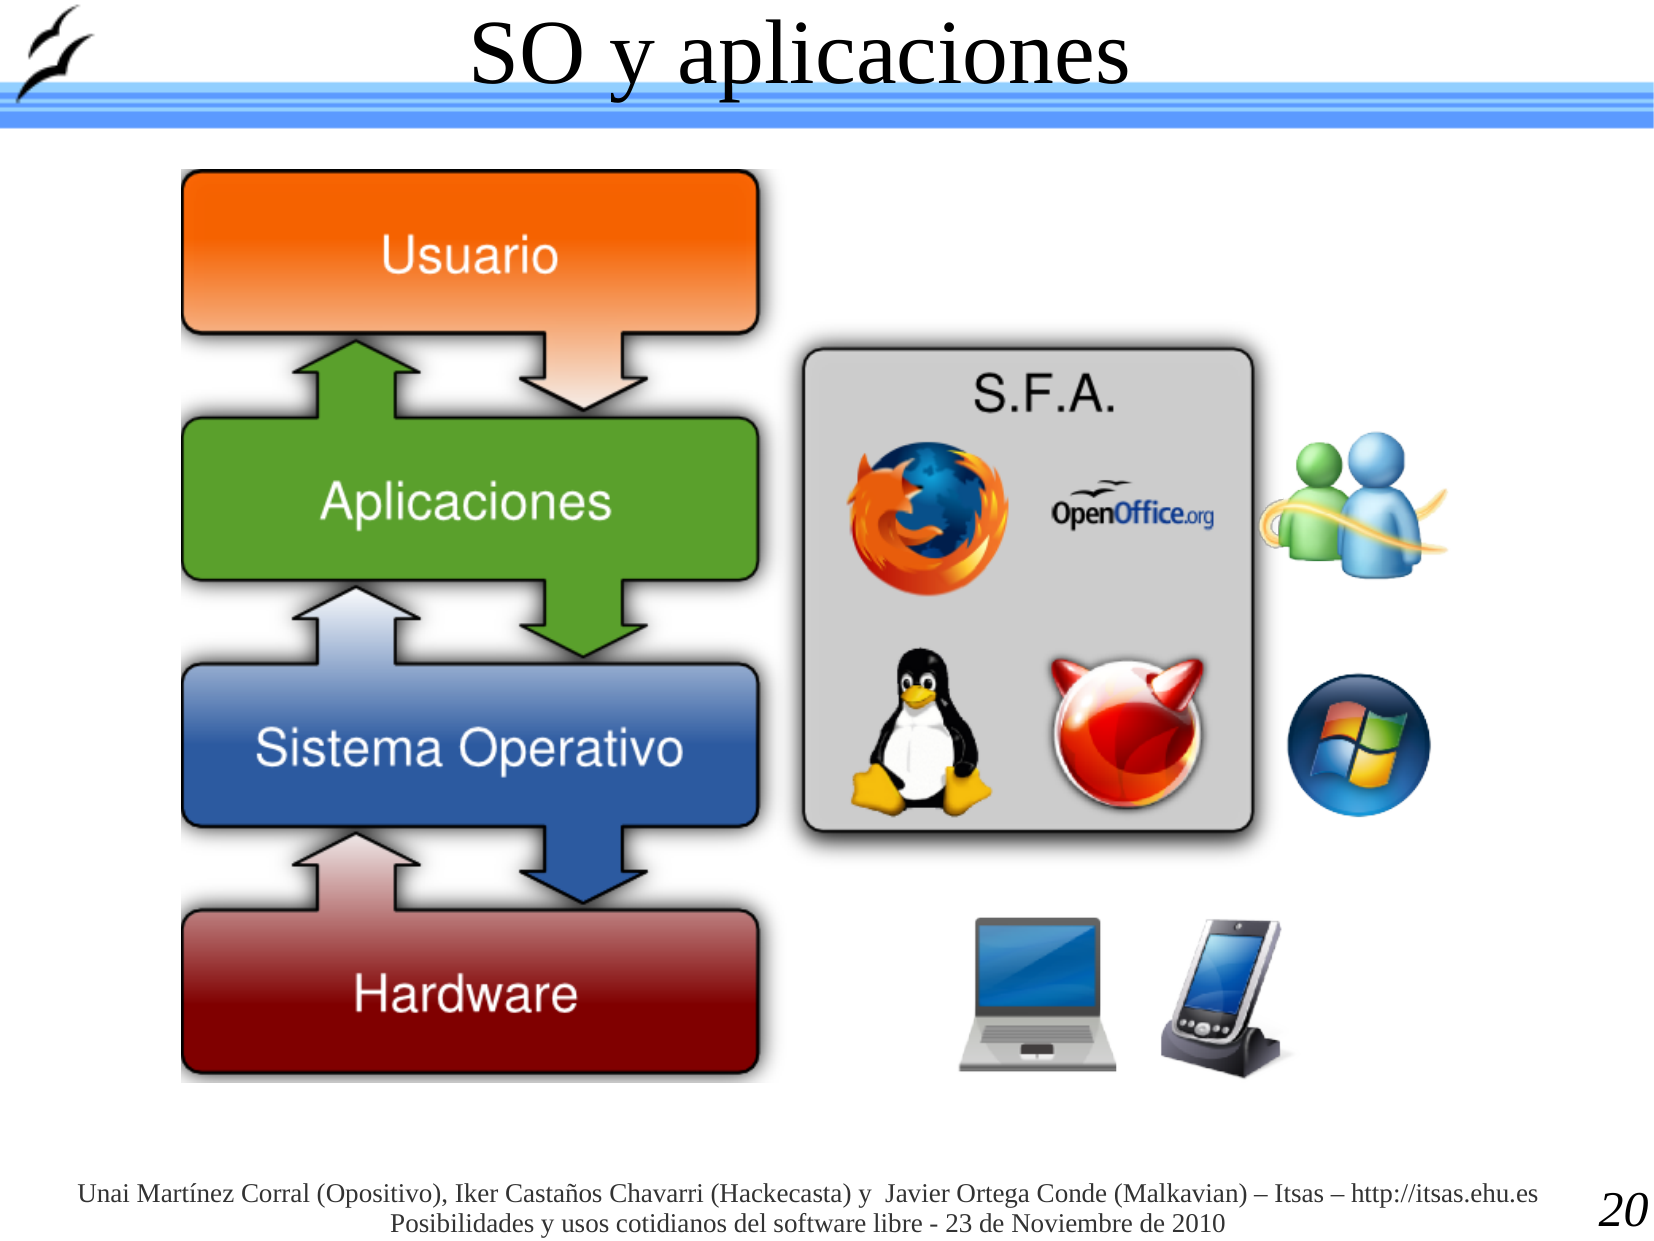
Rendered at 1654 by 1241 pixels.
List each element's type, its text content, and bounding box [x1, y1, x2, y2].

picture [0, 0, 1654, 133]
picture [181, 169, 1452, 1083]
title SO y aplicaciones [94, 0, 1507, 107]
